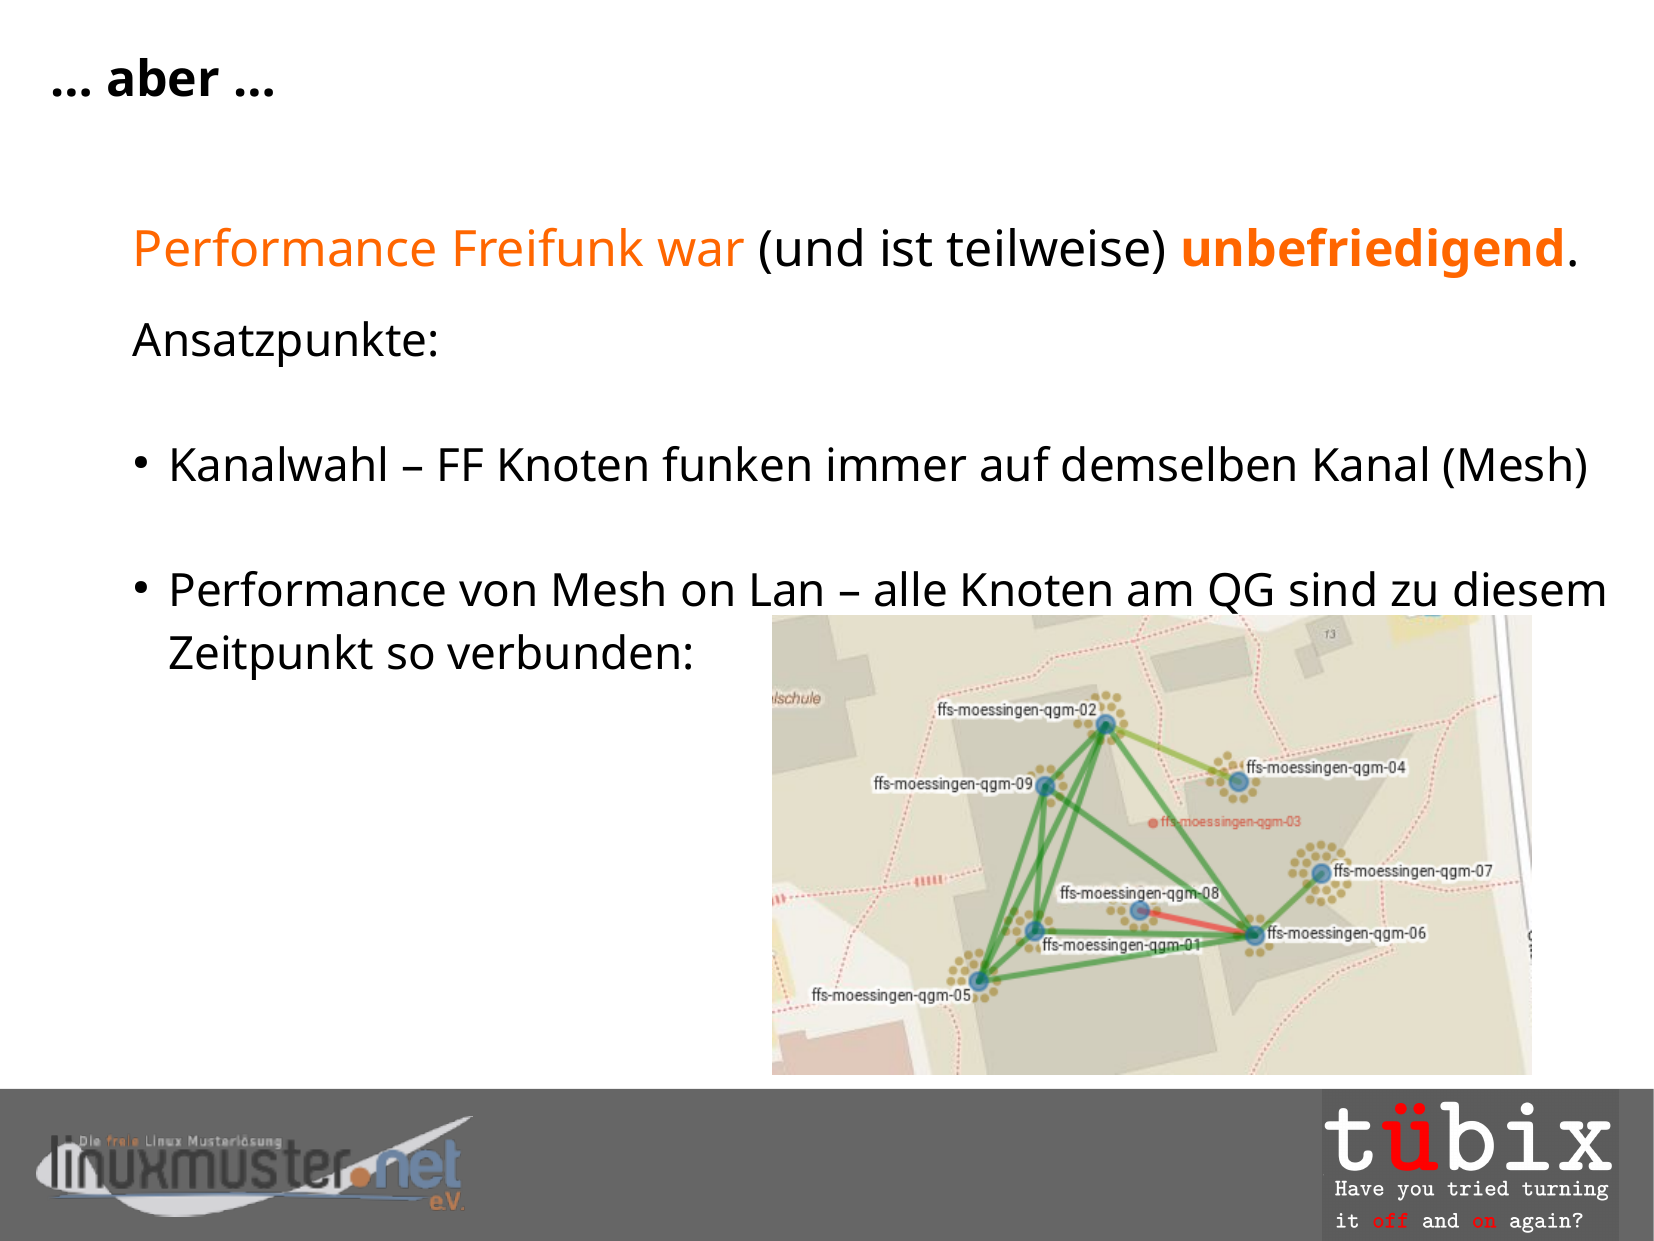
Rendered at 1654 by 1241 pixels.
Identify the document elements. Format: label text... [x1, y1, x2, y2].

text_box … aber … [35, 35, 824, 114]
text_box Performance Freifunk war (und ist teilweise) unbefriedigend. [118, 205, 1496, 284]
picture [772, 615, 1532, 1075]
picture [36, 1116, 473, 1217]
text_box Ansatzpunkte: Kanalwahl – FF Knoten funken immer auf demselben Kanal (Mesh) Performance von Mesh on Lan – alle Knoten am QG sind zu diesem Zeitpunkt so verbunden: [118, 300, 1538, 662]
picture [1322, 1089, 1619, 1241]
